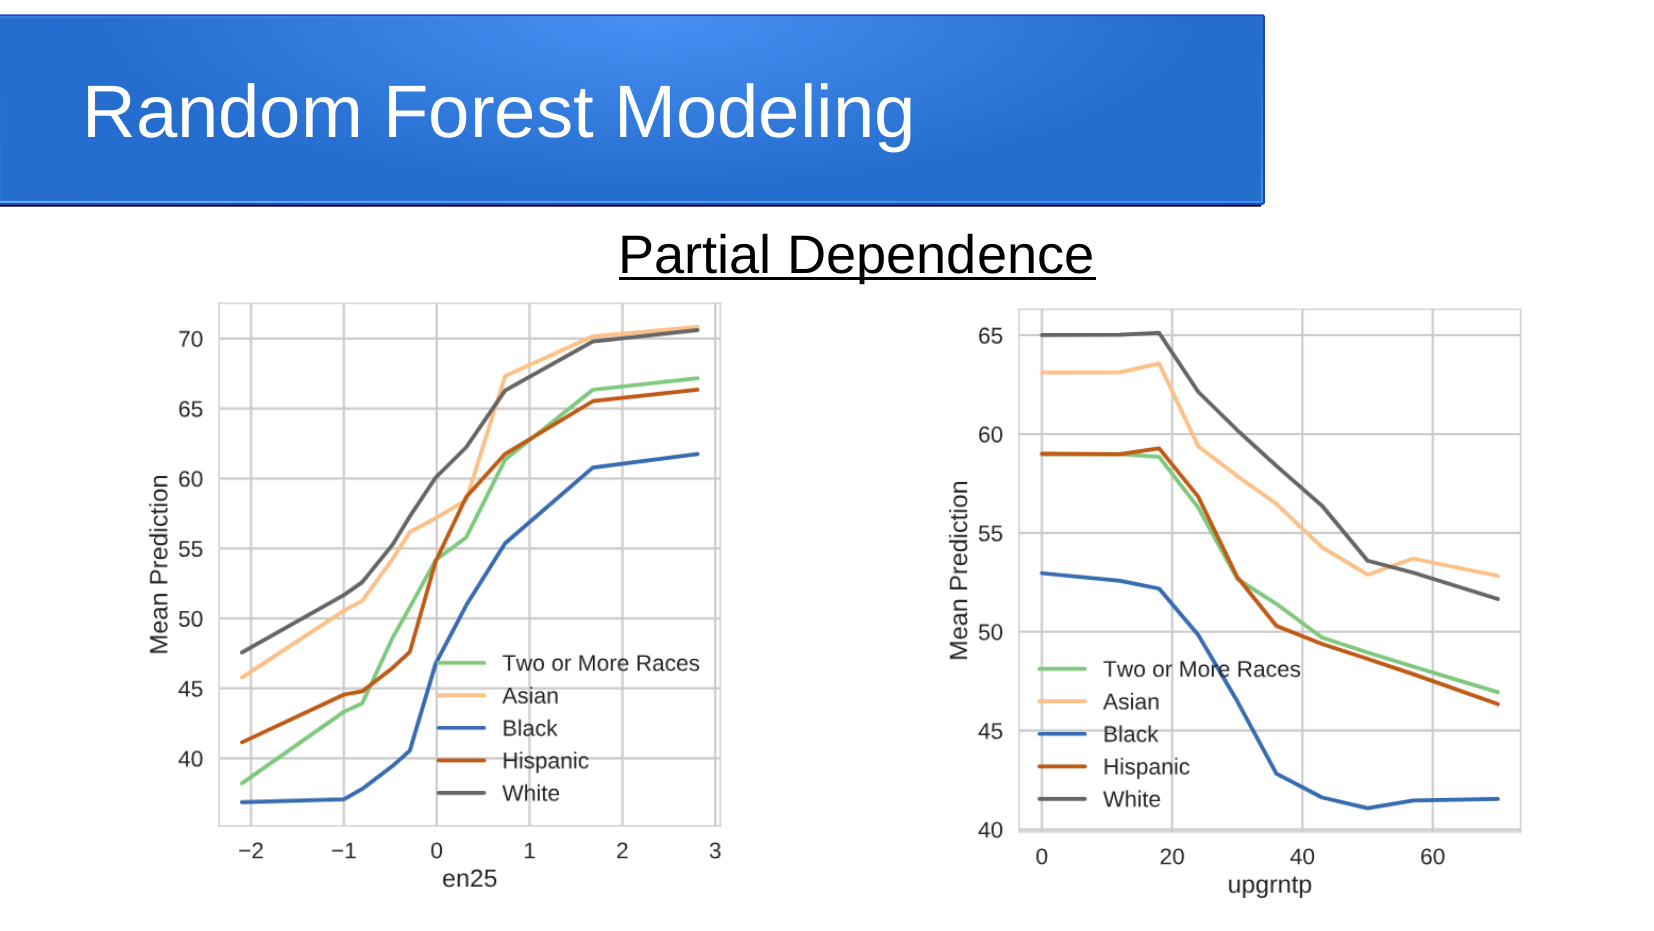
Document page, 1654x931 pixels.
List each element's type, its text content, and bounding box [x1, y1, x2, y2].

title Random Forest Modeling [82, 35, 1235, 189]
picture [945, 300, 1530, 907]
list Partial Dependence [547, 225, 1366, 316]
picture [120, 293, 735, 901]
